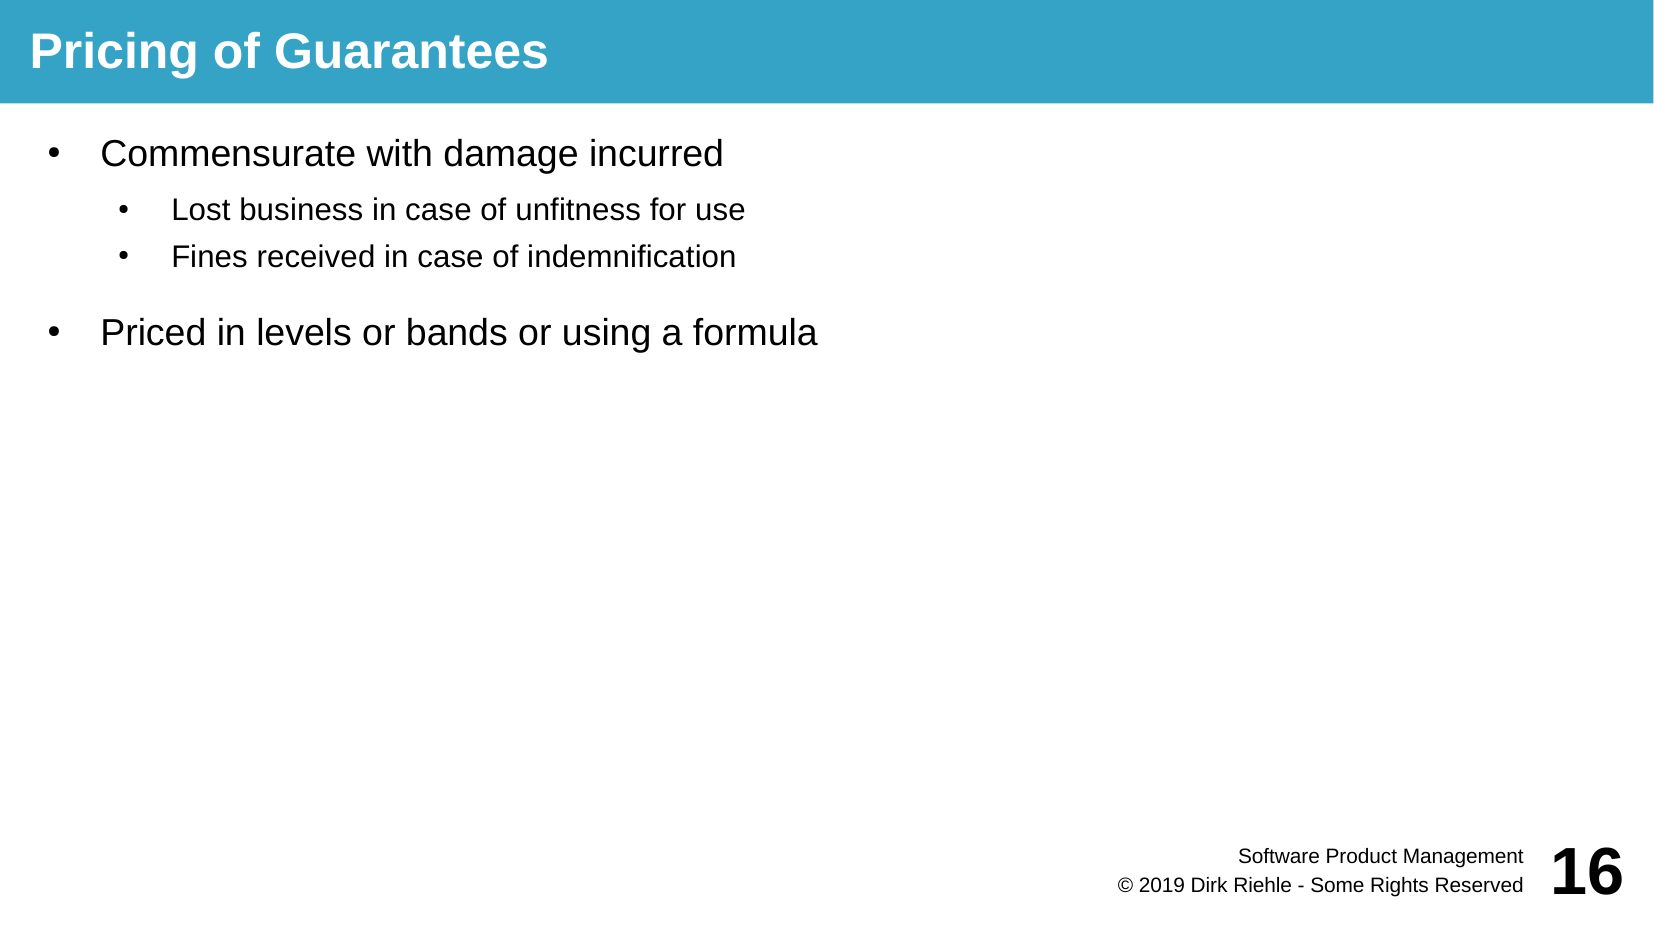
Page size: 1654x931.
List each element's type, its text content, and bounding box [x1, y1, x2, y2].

list Commensurate with damage incurred Lost business in case of unfitness for use Fines received in case of indemnification Priced in levels or bands or using a formula [29, 132, 1625, 813]
title Pricing of Guarantees [0, 0, 1654, 104]
